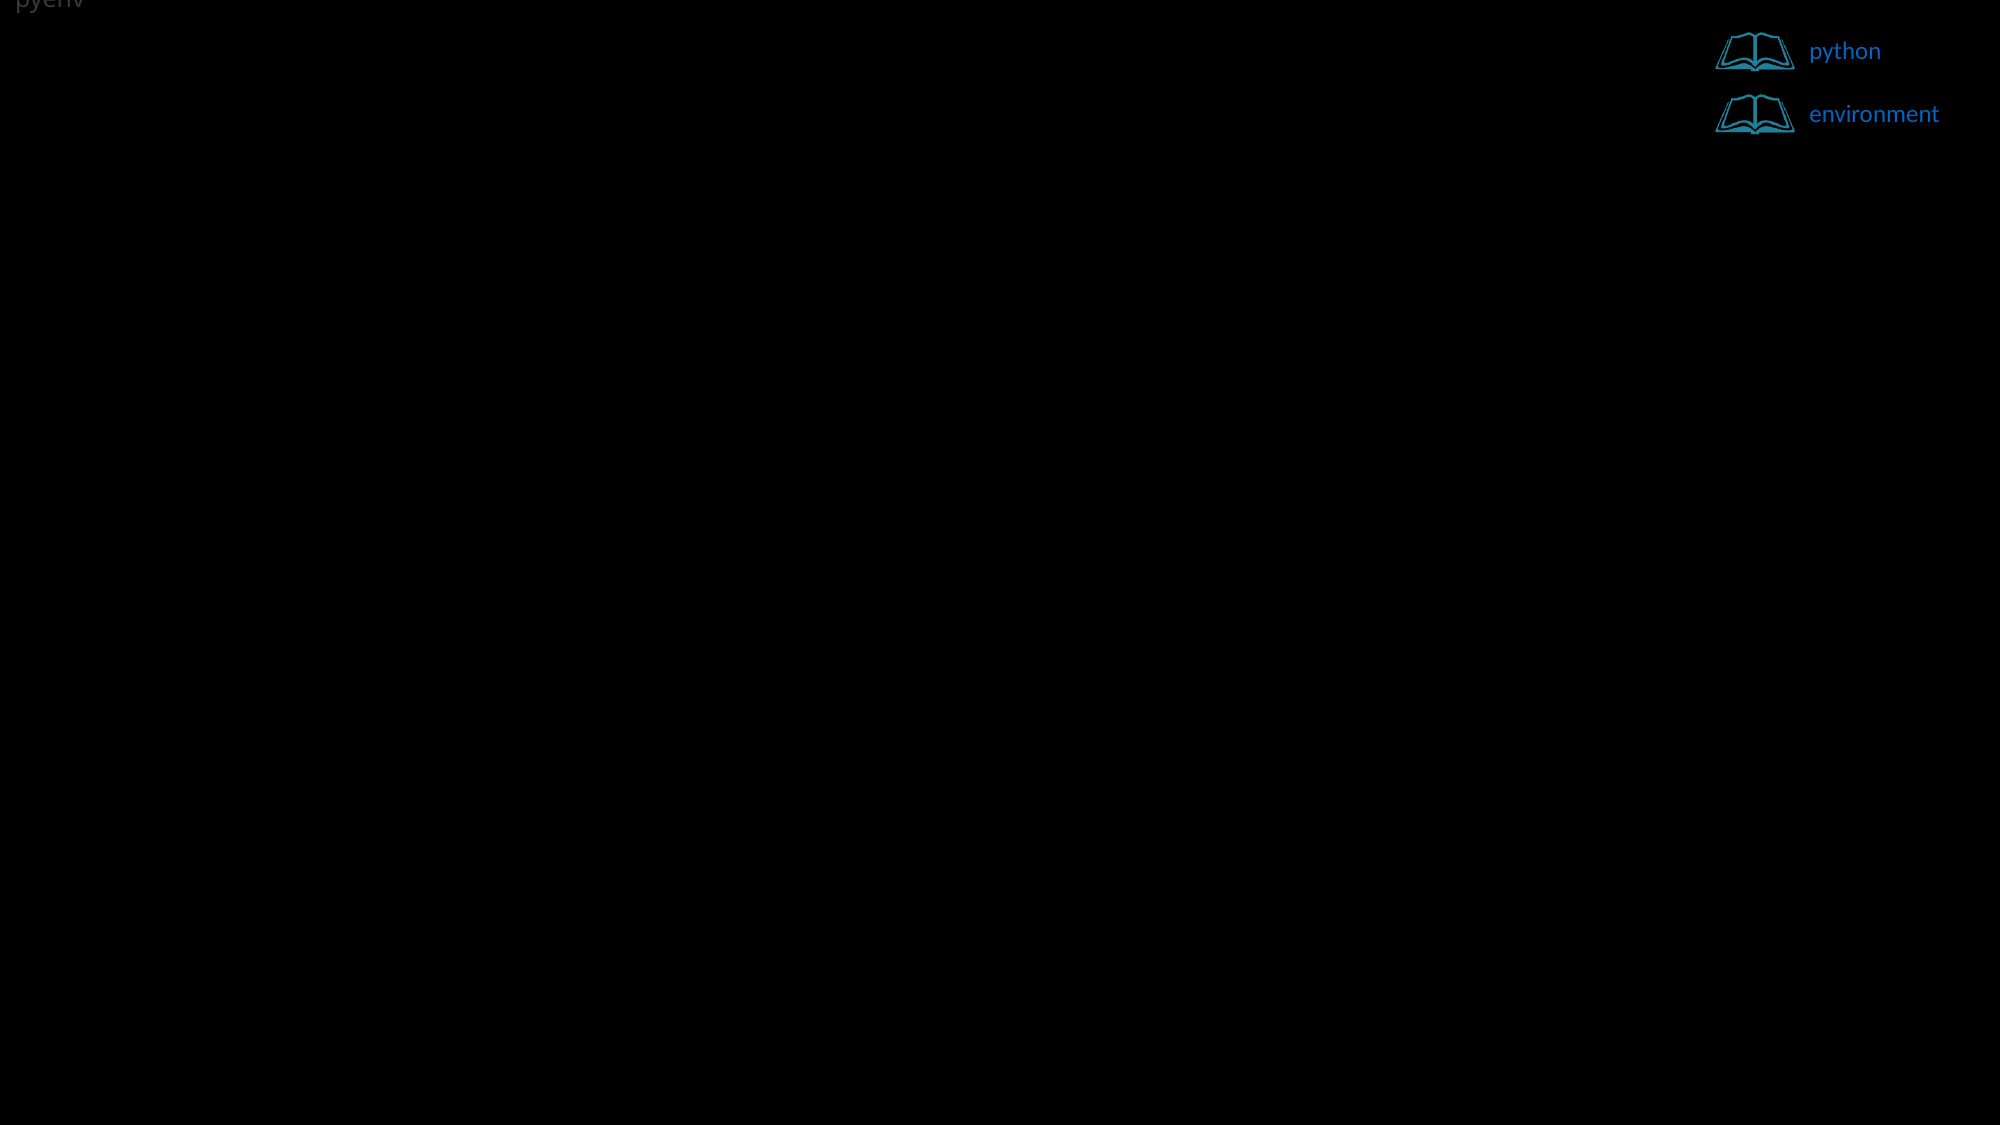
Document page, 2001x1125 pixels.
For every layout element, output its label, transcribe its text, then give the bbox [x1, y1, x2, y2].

text_box python [1794, 27, 1897, 73]
picture [1713, 30, 1795, 74]
picture [1713, 92, 1795, 137]
text_box environment [1794, 89, 1955, 135]
